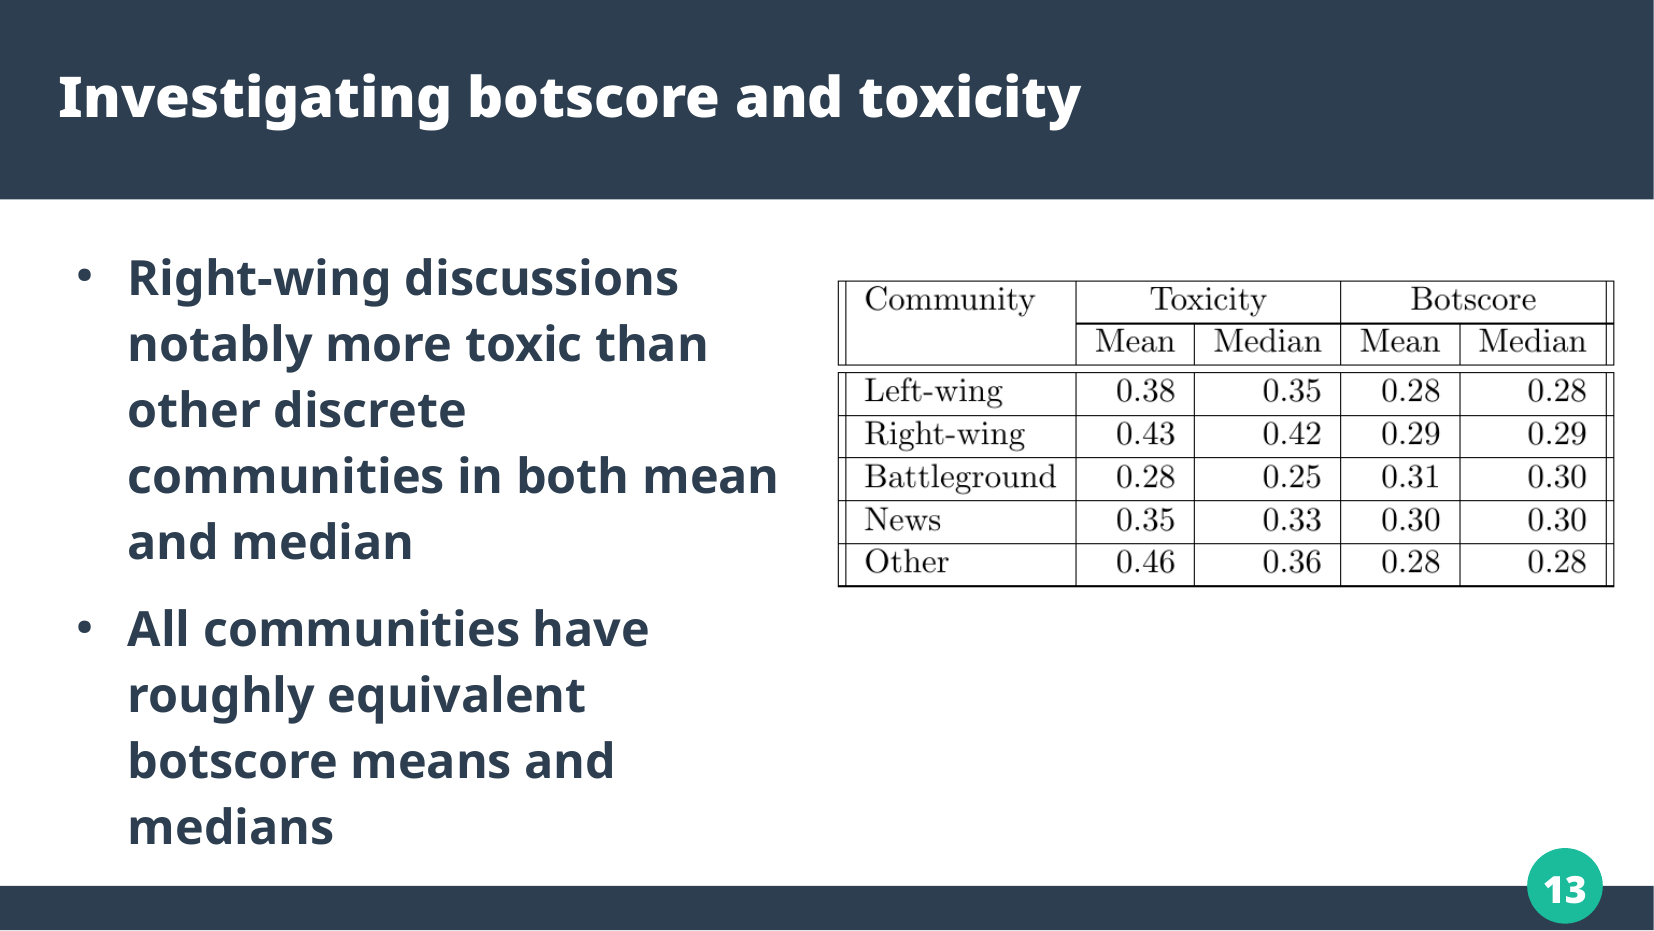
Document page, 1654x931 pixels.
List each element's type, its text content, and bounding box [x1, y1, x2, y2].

title Investigating botscore and toxicity [59, 37, 1595, 155]
picture [826, 272, 1623, 597]
list Right-wing discussions notably more toxic than other discrete communities in both mean and median All communities have roughly equivalent botscore means and medians [59, 243, 798, 864]
